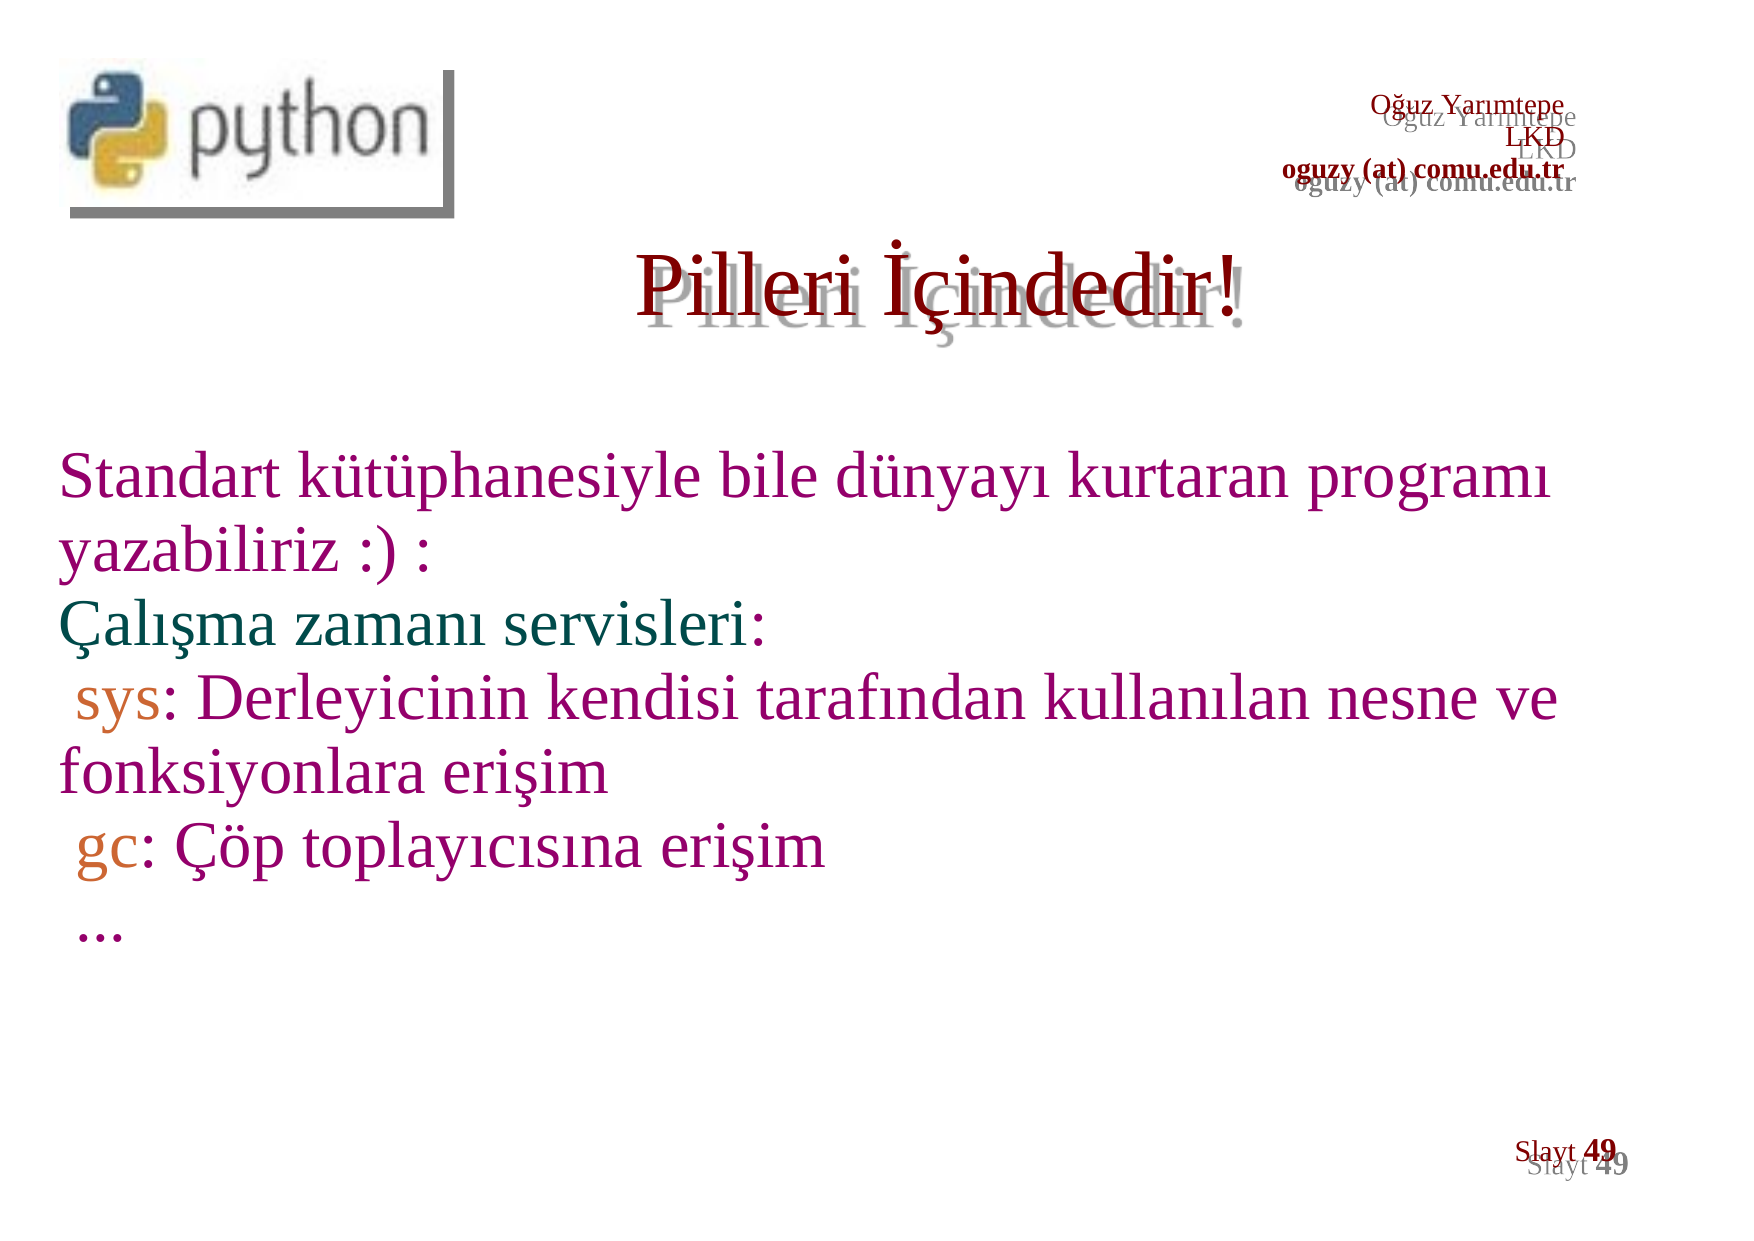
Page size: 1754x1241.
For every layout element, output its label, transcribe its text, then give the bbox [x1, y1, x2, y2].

subtitle Standart kütüphanesiyle bile dünyayı kurtaran programı yazabiliriz :) : Çalışma zamanı servisleri: sys: Derleyicinin kendisi tarafından kullanılan nesne ve fonksiyonlara erişim gc: Çöp toplayıcısına erişim ... [59, 360, 1695, 1034]
picture [59, 58, 443, 207]
title Pilleri İçindedir! [194, 214, 1684, 355]
